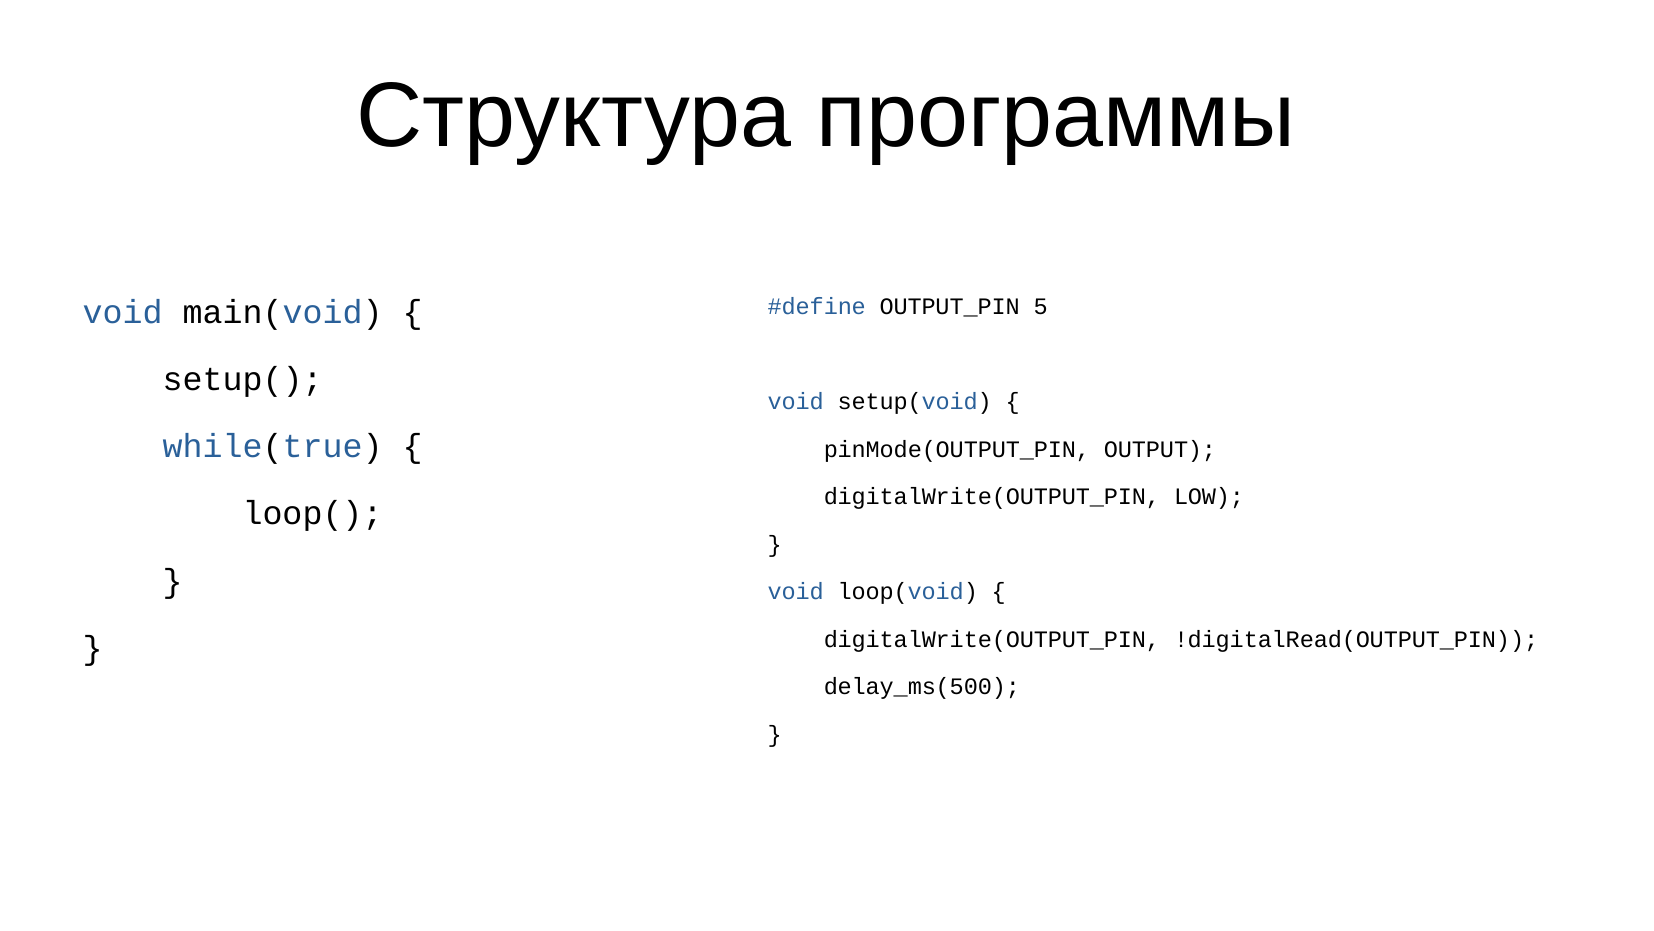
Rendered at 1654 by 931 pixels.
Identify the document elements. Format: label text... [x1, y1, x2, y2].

title Структура программы [82, 12, 1571, 218]
list void main(void) { setup(); while(true) { loop(); } } [82, 295, 768, 758]
list #define OUTPUT_PIN 5 void setup(void) { pinMode(OUTPUT_PIN, OUTPUT); digitalWrite(OUTPUT_PIN, LOW); } void loop(void) { digitalWrite(OUTPUT_PIN, !digitalRead(OUTPUT_PIN)); delay_ms(500); } [767, 295, 1625, 757]
